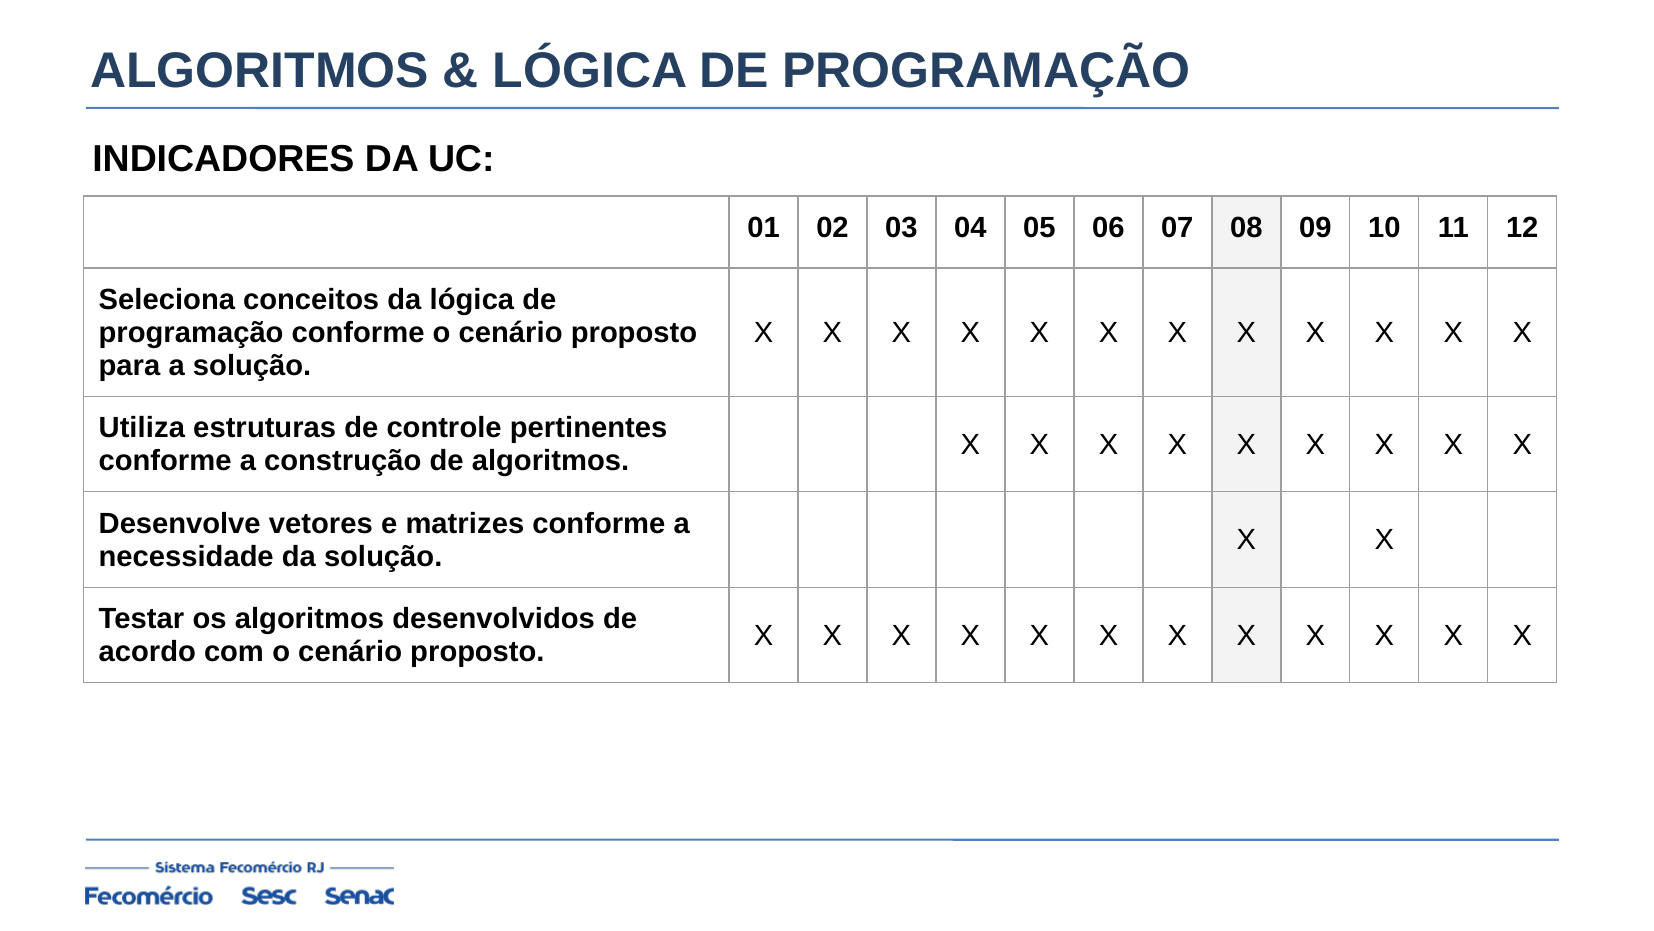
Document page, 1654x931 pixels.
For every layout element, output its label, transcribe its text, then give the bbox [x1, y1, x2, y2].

table_cell [799, 492, 866, 587]
table_cell X [1006, 397, 1073, 491]
table_cell X [1213, 269, 1280, 396]
table_cell X [1144, 588, 1211, 682]
table_cell X [1350, 397, 1418, 491]
text_box ALGORITMOS & LÓGICA DE PROGRAMAÇÃO [90, 32, 1564, 104]
table_cell [937, 492, 1004, 587]
table_header 02 [799, 197, 866, 267]
table_cell [868, 492, 935, 587]
table_cell X [1419, 588, 1487, 682]
table_cell X [1213, 492, 1280, 587]
table_cell X [868, 588, 935, 682]
table_cell X [1213, 397, 1280, 491]
table_cell X [1488, 397, 1556, 491]
table_cell [1144, 492, 1211, 587]
table_cell [1006, 492, 1073, 587]
table_header 05 [1006, 197, 1073, 267]
table_cell X [1075, 397, 1142, 491]
table_cell X [937, 397, 1004, 491]
table_cell X [1419, 397, 1487, 491]
table_cell X [1488, 269, 1556, 396]
table_header 10 [1350, 197, 1418, 267]
table_cell X [1350, 492, 1418, 587]
table_cell [1075, 492, 1142, 587]
table_cell X [1006, 588, 1073, 682]
table_header [84, 197, 728, 267]
table_cell [1282, 492, 1349, 587]
table_cell X [1144, 269, 1211, 396]
table_header 04 [937, 197, 1004, 267]
table_cell X [1350, 588, 1418, 682]
picture [62, 845, 416, 921]
table_header 09 [1282, 197, 1349, 267]
table_cell X [1075, 588, 1142, 682]
table_cell Utiliza estruturas de controle pertinentes conforme a construção de algoritmos. [84, 397, 728, 491]
table_header 07 [1144, 197, 1211, 267]
table_cell X [937, 269, 1004, 396]
table_cell [868, 397, 935, 491]
table_cell [799, 397, 866, 491]
table_header 11 [1419, 197, 1487, 267]
table_cell X [1282, 588, 1349, 682]
table_header 12 [1488, 197, 1556, 267]
table_cell X [1006, 269, 1073, 396]
text_box INDICADORES DA UC: [77, 112, 1564, 836]
table_header 08 [1213, 197, 1280, 267]
table_cell X [1350, 269, 1418, 396]
table_cell [730, 397, 797, 491]
table_cell X [1213, 588, 1280, 682]
table_cell [1419, 492, 1487, 587]
table_cell X [1282, 397, 1349, 491]
table_cell X [1419, 269, 1487, 396]
table_header 06 [1075, 197, 1142, 267]
table_cell X [937, 588, 1004, 682]
table_cell X [1282, 269, 1349, 396]
table_cell X [730, 269, 797, 396]
table_cell [1488, 492, 1556, 587]
table_cell X [868, 269, 935, 396]
table_header 03 [868, 197, 935, 267]
table_cell Desenvolve vetores e matrizes conforme a necessidade da solução. [84, 492, 728, 587]
table_cell X [1488, 588, 1556, 682]
table_cell [730, 492, 797, 587]
table_cell X [730, 588, 797, 682]
table_header 01 [730, 197, 797, 267]
table_cell X [1075, 269, 1142, 396]
table_cell Seleciona conceitos da lógica de programação conforme o cenário proposto para a solução. [84, 269, 728, 396]
table_cell X [799, 269, 866, 396]
table_cell X [1144, 397, 1211, 491]
table_cell Testar os algoritmos desenvolvidos de acordo com o cenário proposto. [84, 588, 728, 682]
table_cell X [799, 588, 866, 682]
